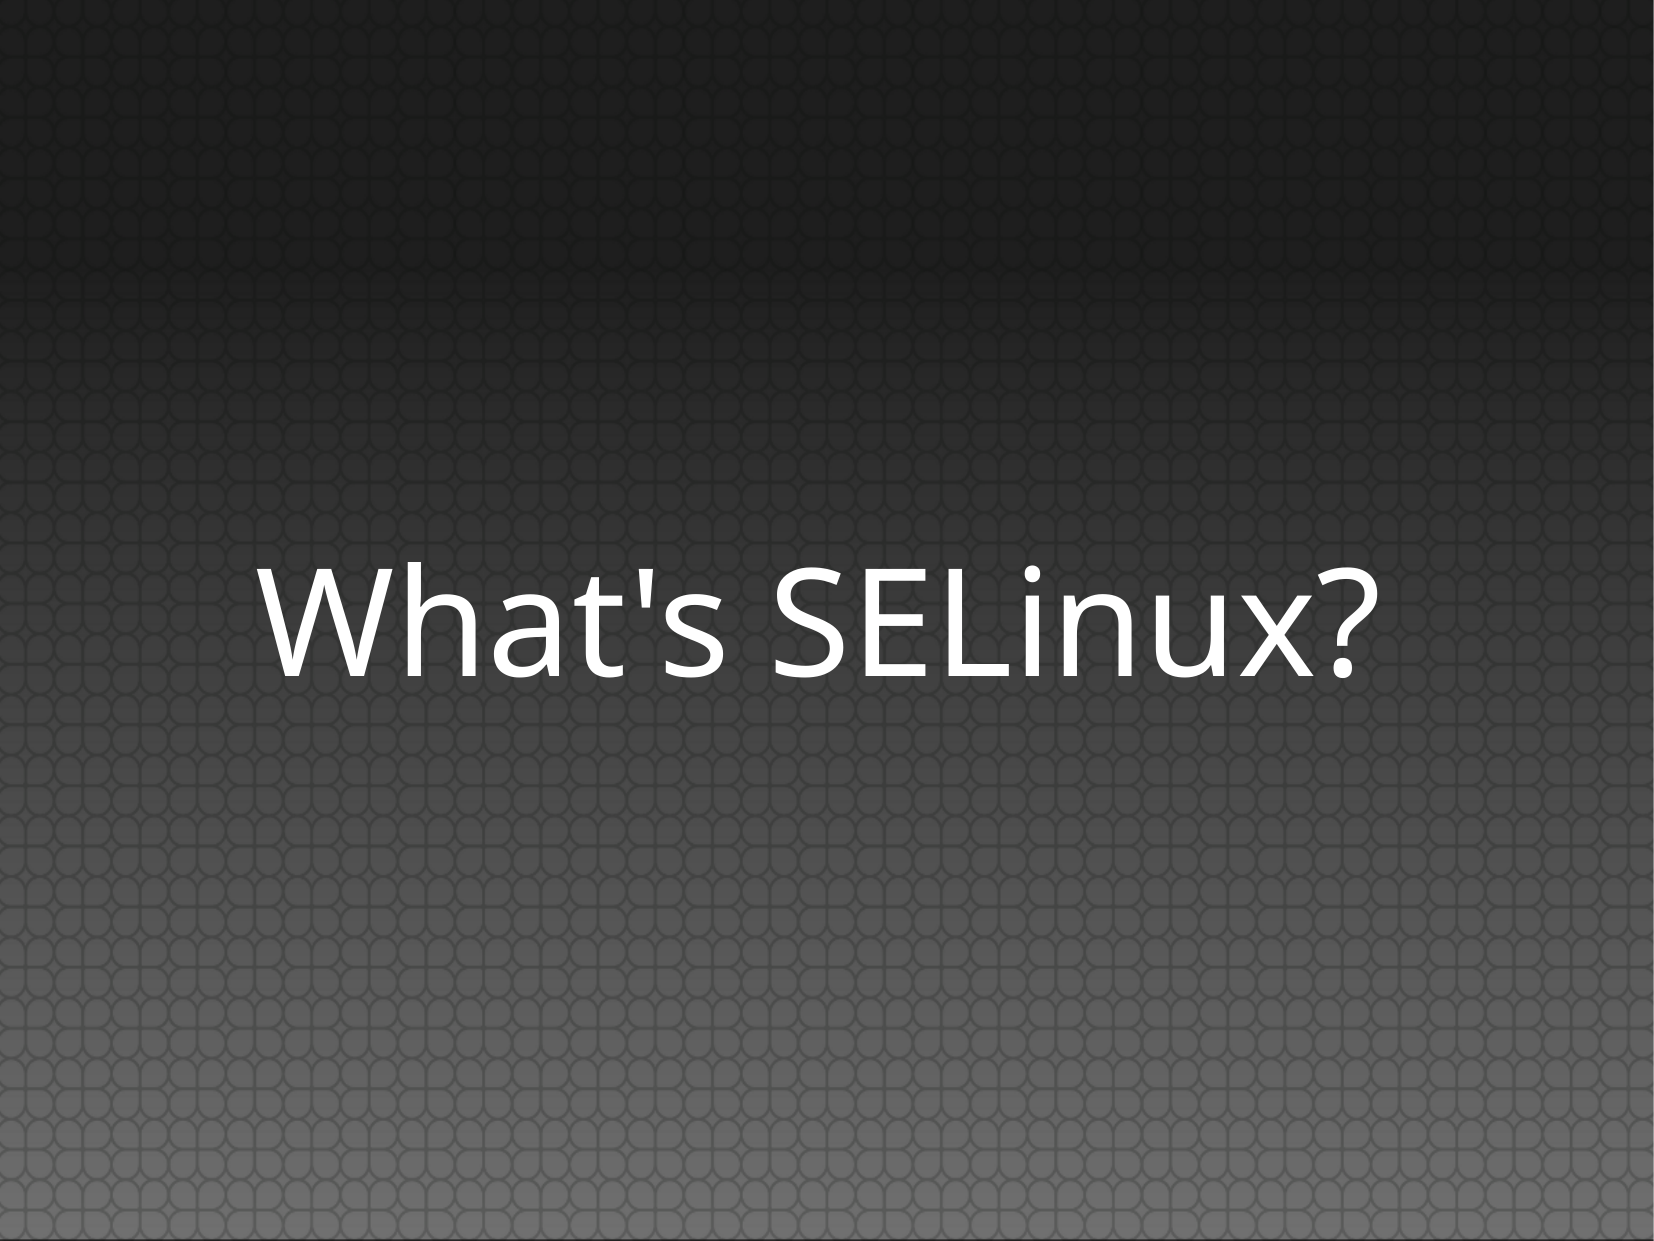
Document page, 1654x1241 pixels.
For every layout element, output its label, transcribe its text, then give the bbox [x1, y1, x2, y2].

title What's SELinux? [75, 525, 1564, 713]
picture [0, 0, 1654, 1241]
